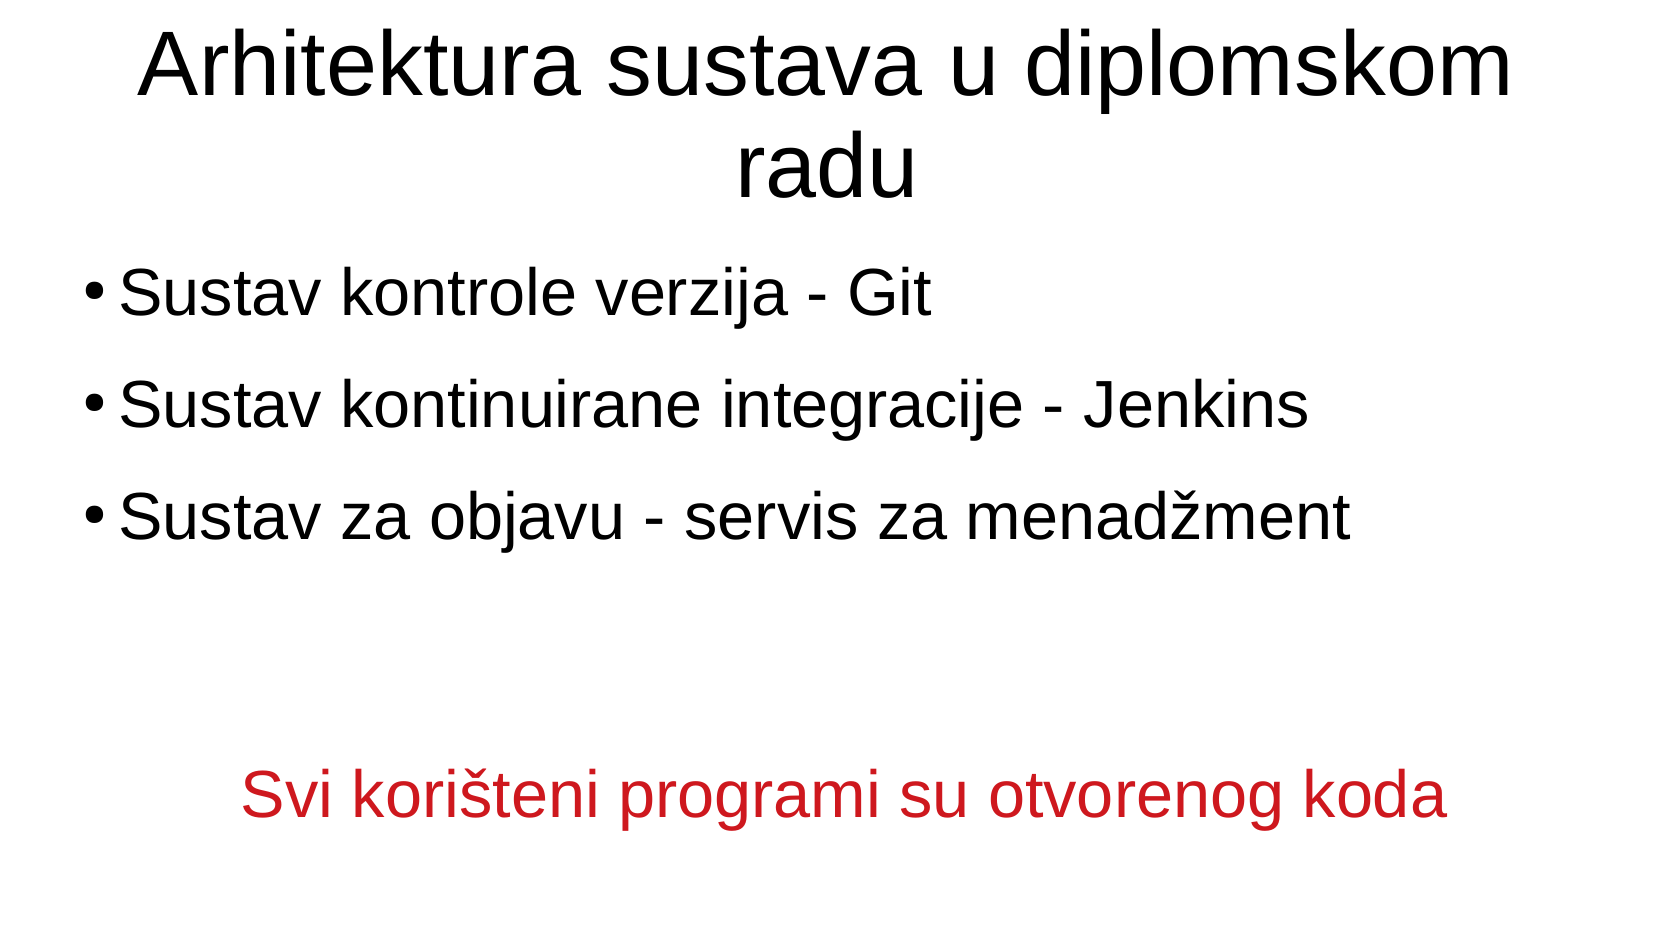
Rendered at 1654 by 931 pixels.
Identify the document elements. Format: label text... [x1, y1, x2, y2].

text_box Svi korišteni programi su otvorenog koda [82, 720, 1571, 870]
subtitle Sustav kontrole verzija - Git Sustav kontinuirane integracije - Jenkins Sustav za objavu - servis za menadžment [82, 217, 1571, 720]
title Arhitektura sustava u diplomskom radu [82, 12, 1571, 217]
